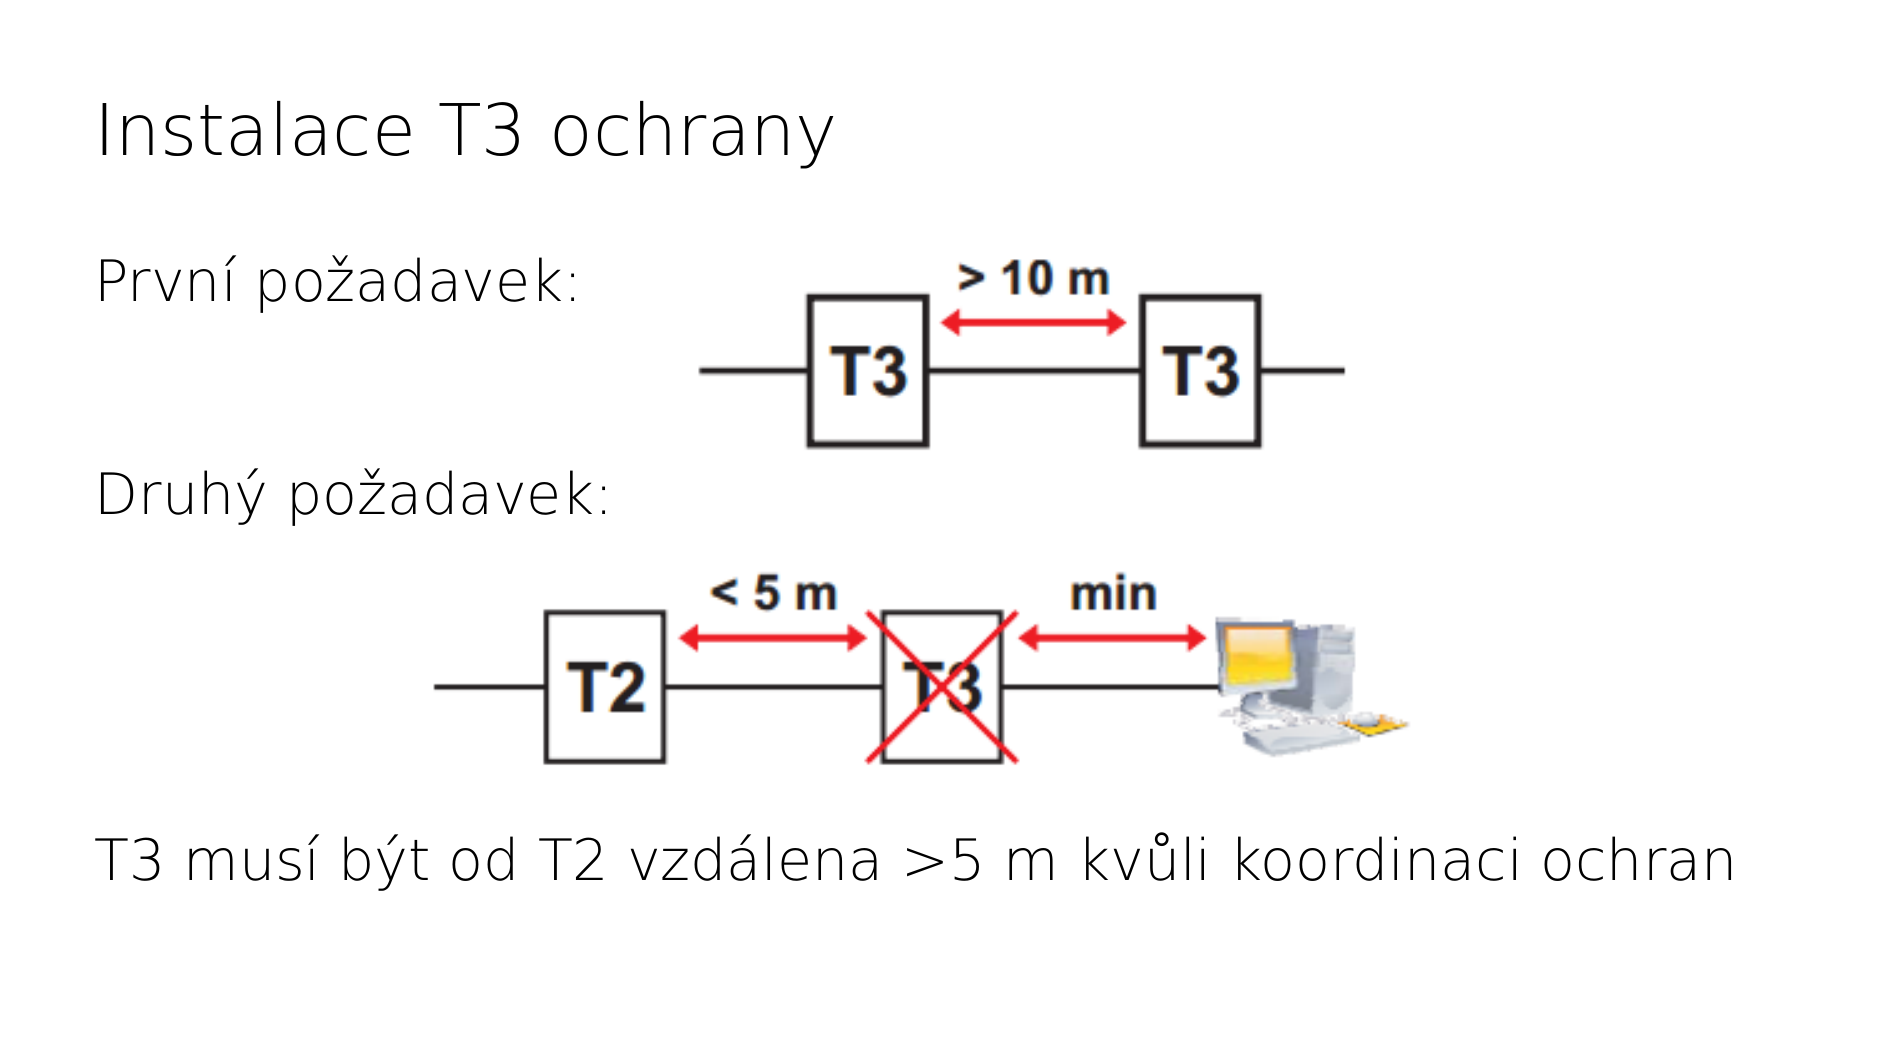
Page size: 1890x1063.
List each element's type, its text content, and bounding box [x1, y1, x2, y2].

title Instalace T3 ochrany [94, 42, 1796, 220]
picture [685, 236, 1397, 460]
list První požadavek: [94, 248, 686, 461]
picture [405, 543, 1418, 800]
list Druhý požadavek: T3 musí být od T2 vzdálena >5 m kvůli koordinaci ochran [94, 461, 1796, 1063]
